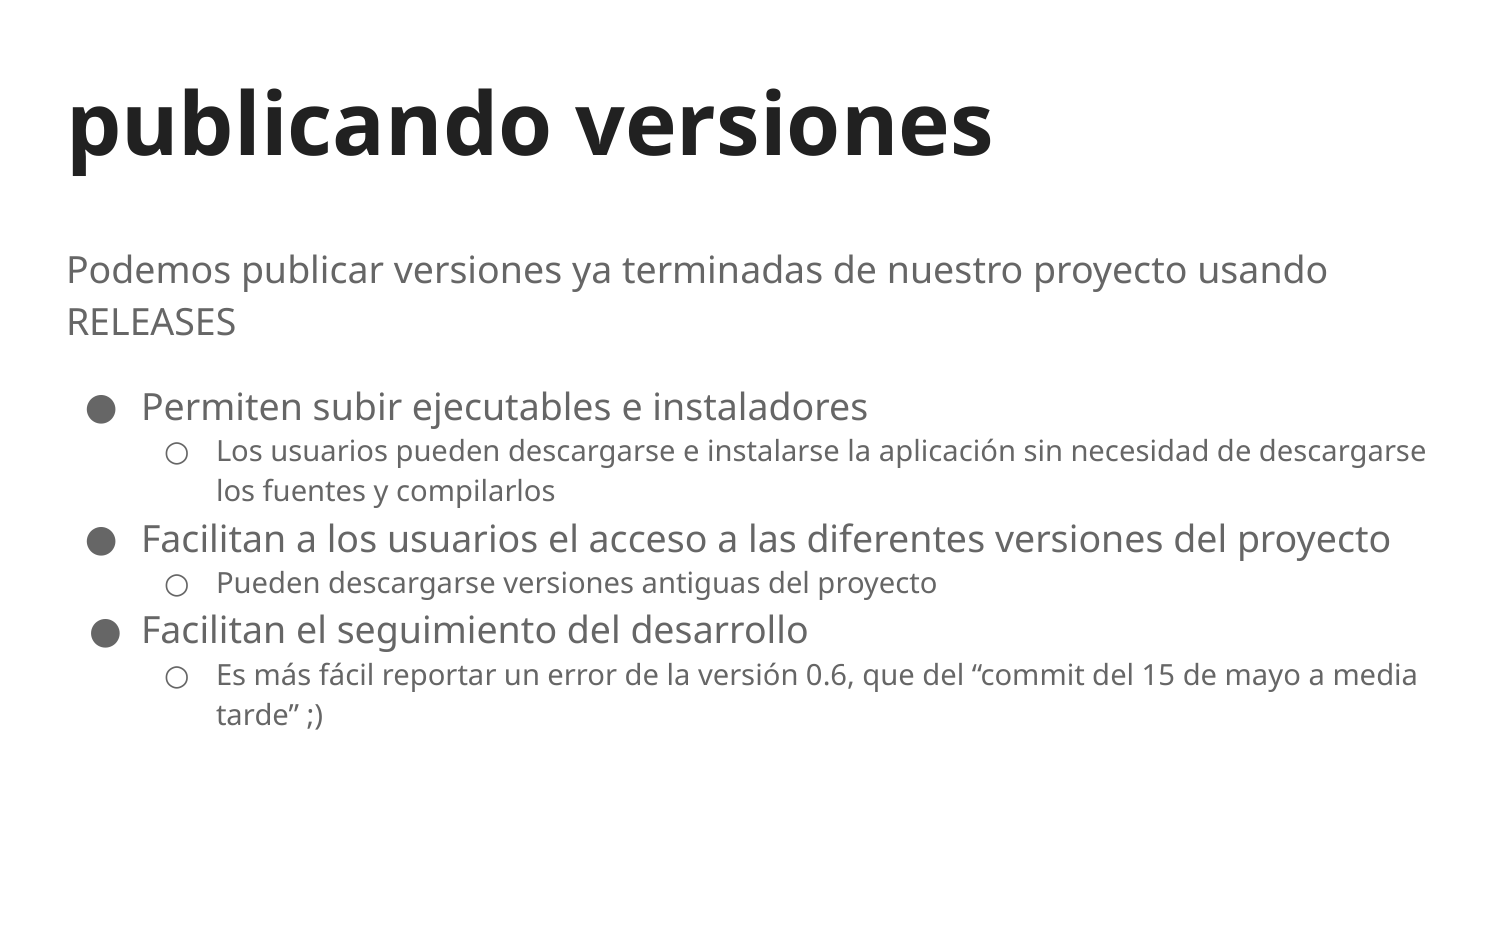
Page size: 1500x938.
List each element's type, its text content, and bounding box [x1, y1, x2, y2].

title publicando versiones [51, 53, 1449, 200]
list Podemos publicar versiones ya terminadas de nuestro proyecto usando RELEASES Permiten subir ejecutables e instaladores Los usuarios pueden descargarse e instalarse la aplicación sin necesidad de descargarse los fuentes y compilarlos Facilitan a los usuarios el acceso a las diferentes versiones del proyecto Pueden descargarse versiones antiguas del proyecto Facilitan el seguimiento del desarrollo Es más fácil reportar un error de la versión 0.6, que del “commit del 15 de mayo a media tarde” ;) [51, 223, 1449, 833]
